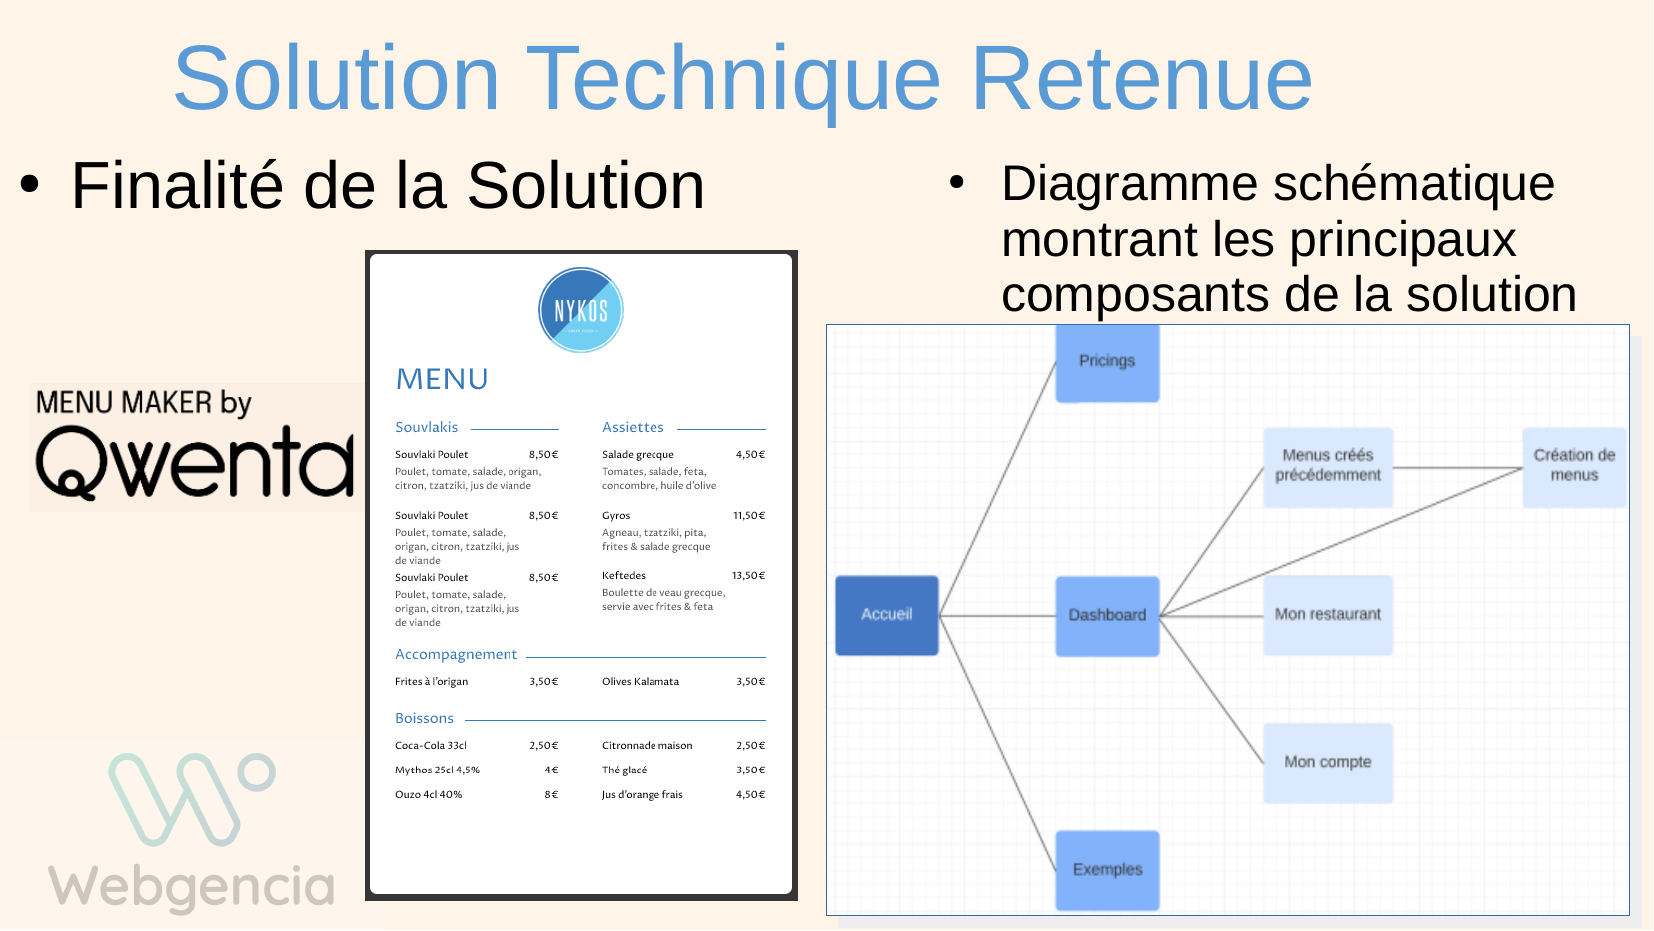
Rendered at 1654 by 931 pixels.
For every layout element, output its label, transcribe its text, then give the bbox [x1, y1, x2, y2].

picture [826, 324, 1630, 916]
title Solution Technique Retenue [0, 0, 1489, 147]
list Finalité de la Solution [0, 147, 915, 296]
picture [0, 250, 798, 931]
text_box Diagramme schématique montrant les principaux composants de la solution [915, 147, 1595, 382]
